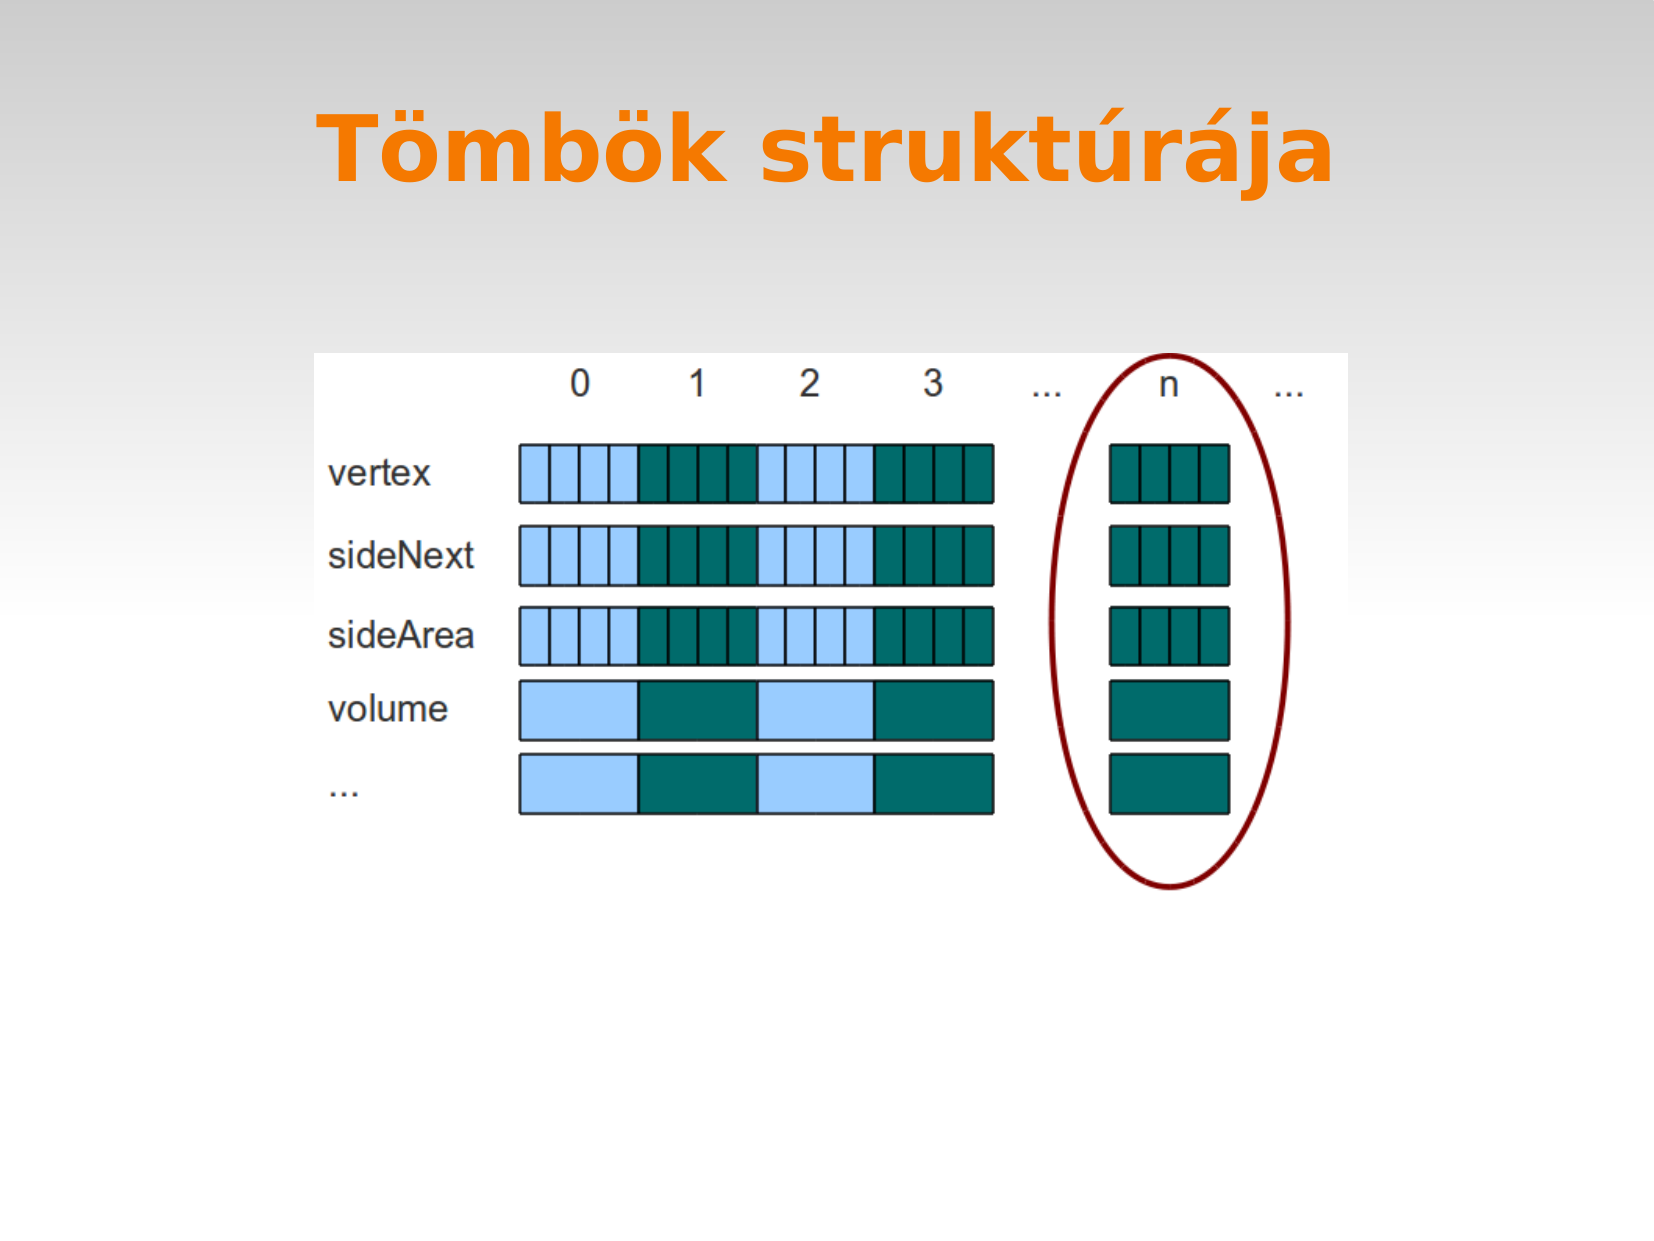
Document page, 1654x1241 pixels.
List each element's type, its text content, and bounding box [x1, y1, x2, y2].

title Tömbök struktúrája [121, 46, 1534, 254]
picture [314, 353, 1348, 892]
